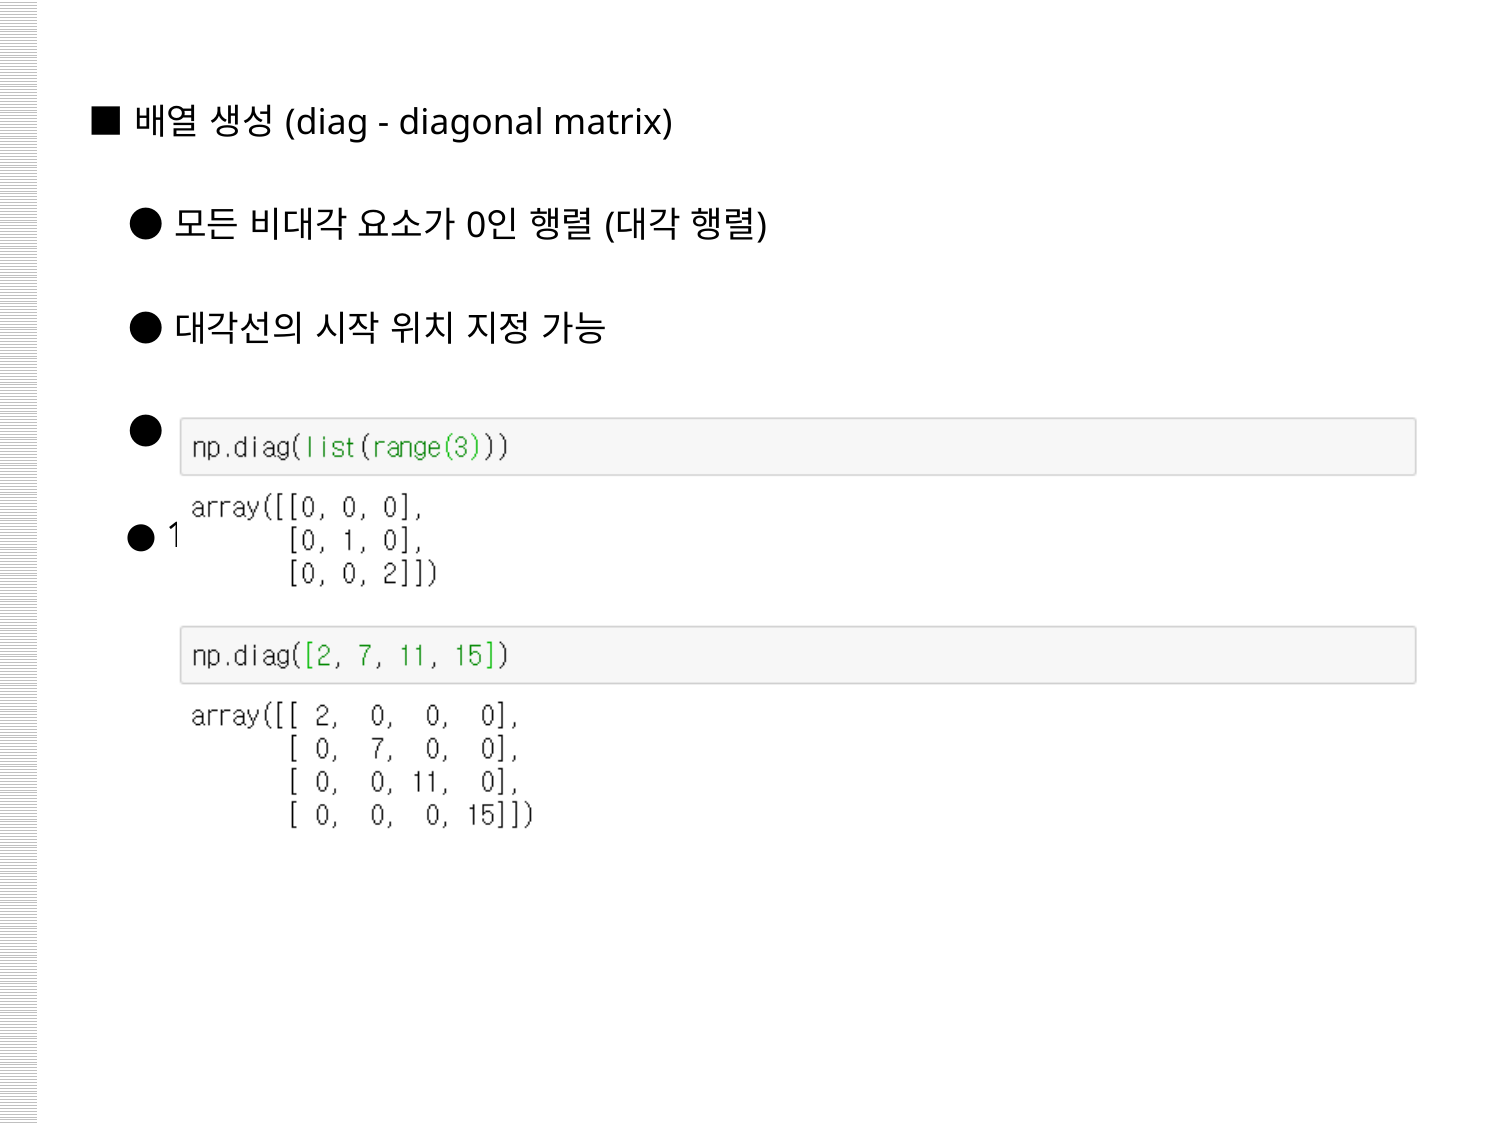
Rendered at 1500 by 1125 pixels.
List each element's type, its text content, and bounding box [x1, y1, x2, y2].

picture [177, 413, 1420, 844]
text_box ■ 배열 생성 (diag - diagonal matrix) ● 모든 비대각 요소가 0인 행렬 (대각 행렬) ● 대각선의 시작 위치 지정 가능 ● 반드시 정방 행렬일 필요는 없음 ● 1차원 배열을 입력 시 해당 값을 이용하여 대각 행렬 생성 [73, 33, 1453, 990]
